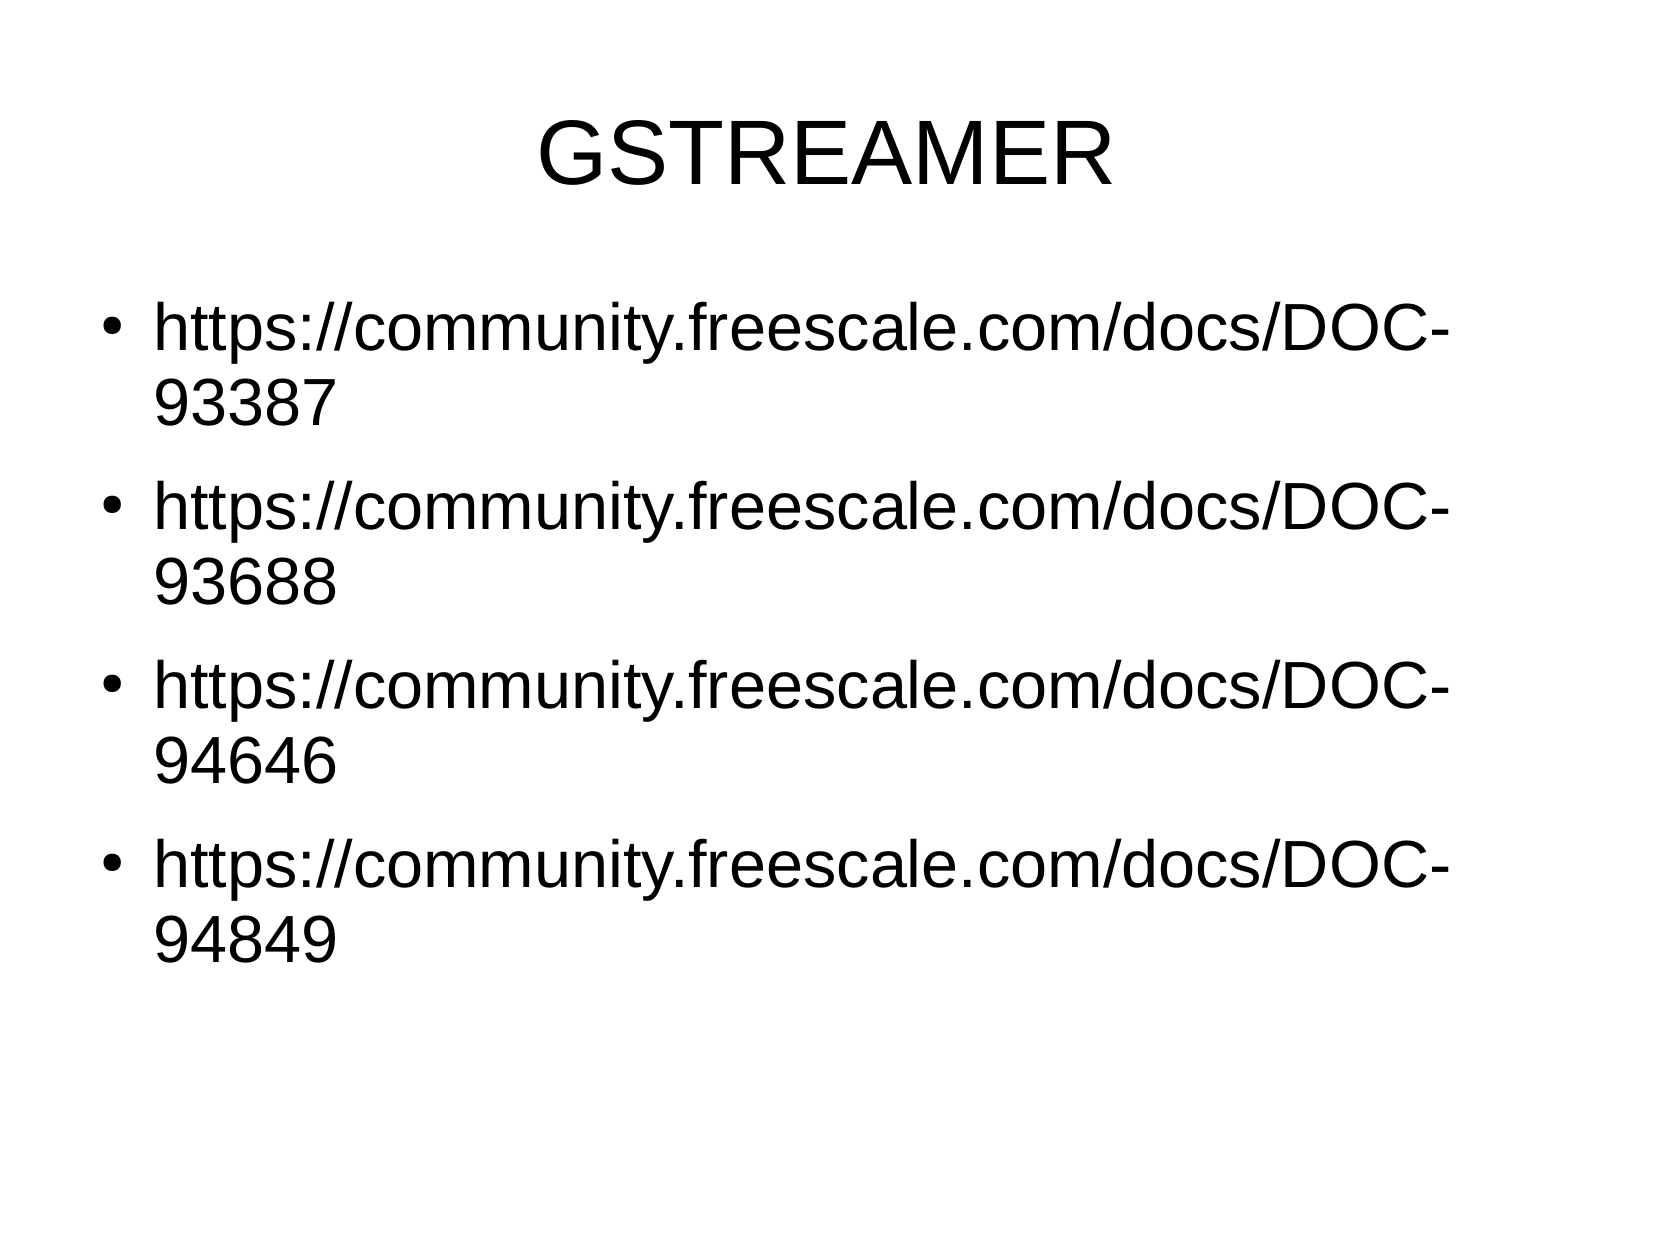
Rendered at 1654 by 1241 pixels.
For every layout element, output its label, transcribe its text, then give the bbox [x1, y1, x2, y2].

list https://community.freescale.com/docs/DOC-93387 https://community.freescale.com/docs/DOC-93688 https://community.freescale.com/docs/DOC-94646 https://community.freescale.com/docs/DOC-94849 [82, 290, 1538, 1010]
title GSTREAMER [82, 49, 1571, 257]
